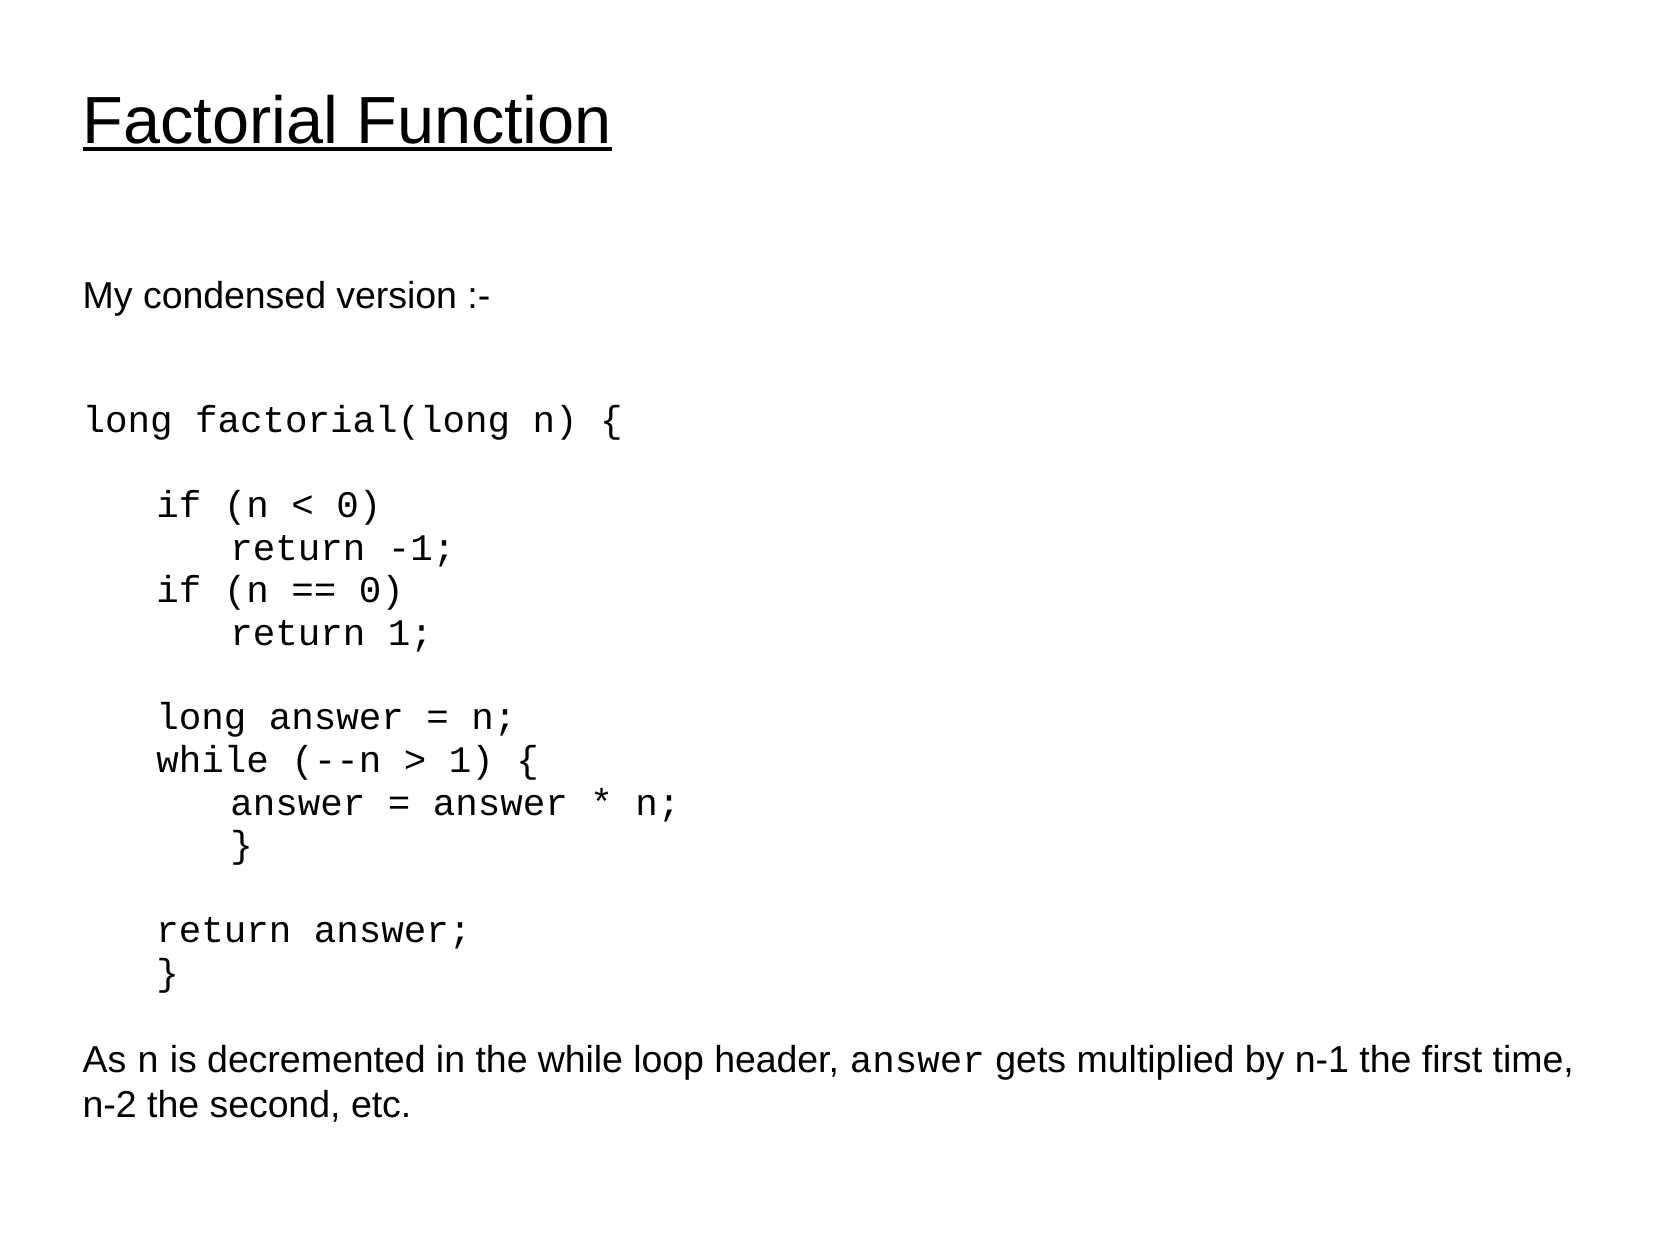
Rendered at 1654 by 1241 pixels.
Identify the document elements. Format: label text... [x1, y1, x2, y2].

subtitle Factorial Function My condensed version :- long factorial(long n) { if (n < 0) return -1; if (n == 0) return 1; long answer = n; while (--n > 1) { answer = answer * n; } return answer; } As n is decremented in the while loop header, answer gets multiplied by n-1 the first time, n-2 the second, etc. [82, 82, 1595, 1158]
